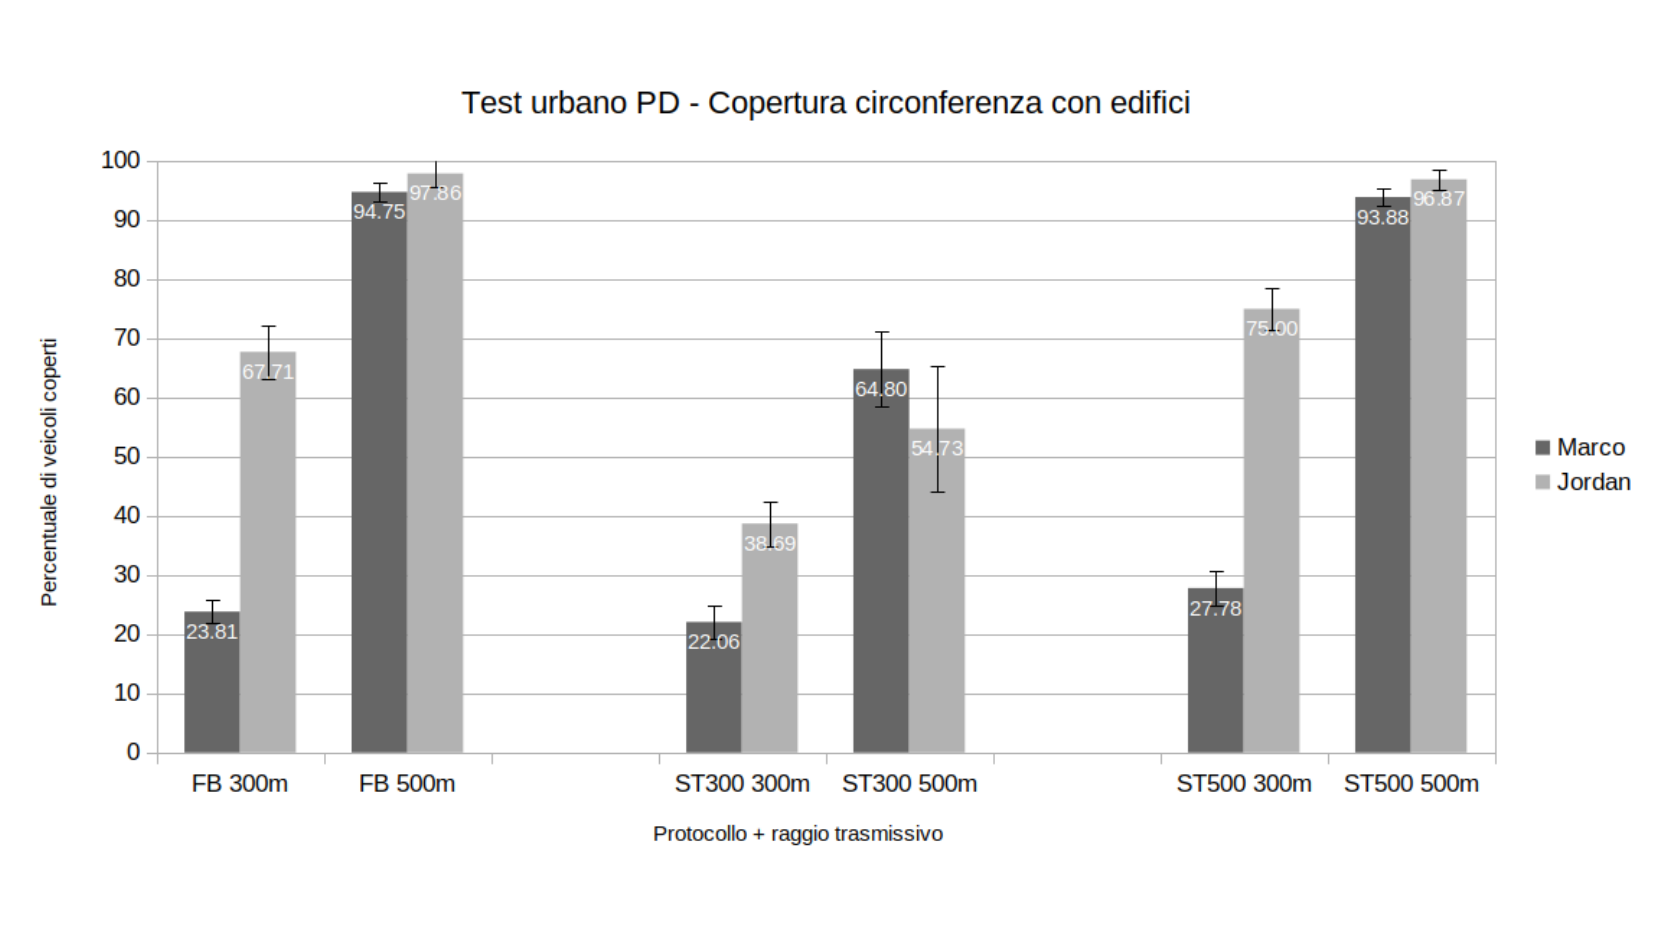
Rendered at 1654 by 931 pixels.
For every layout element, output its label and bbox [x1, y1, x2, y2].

picture [0, 50, 1654, 880]
